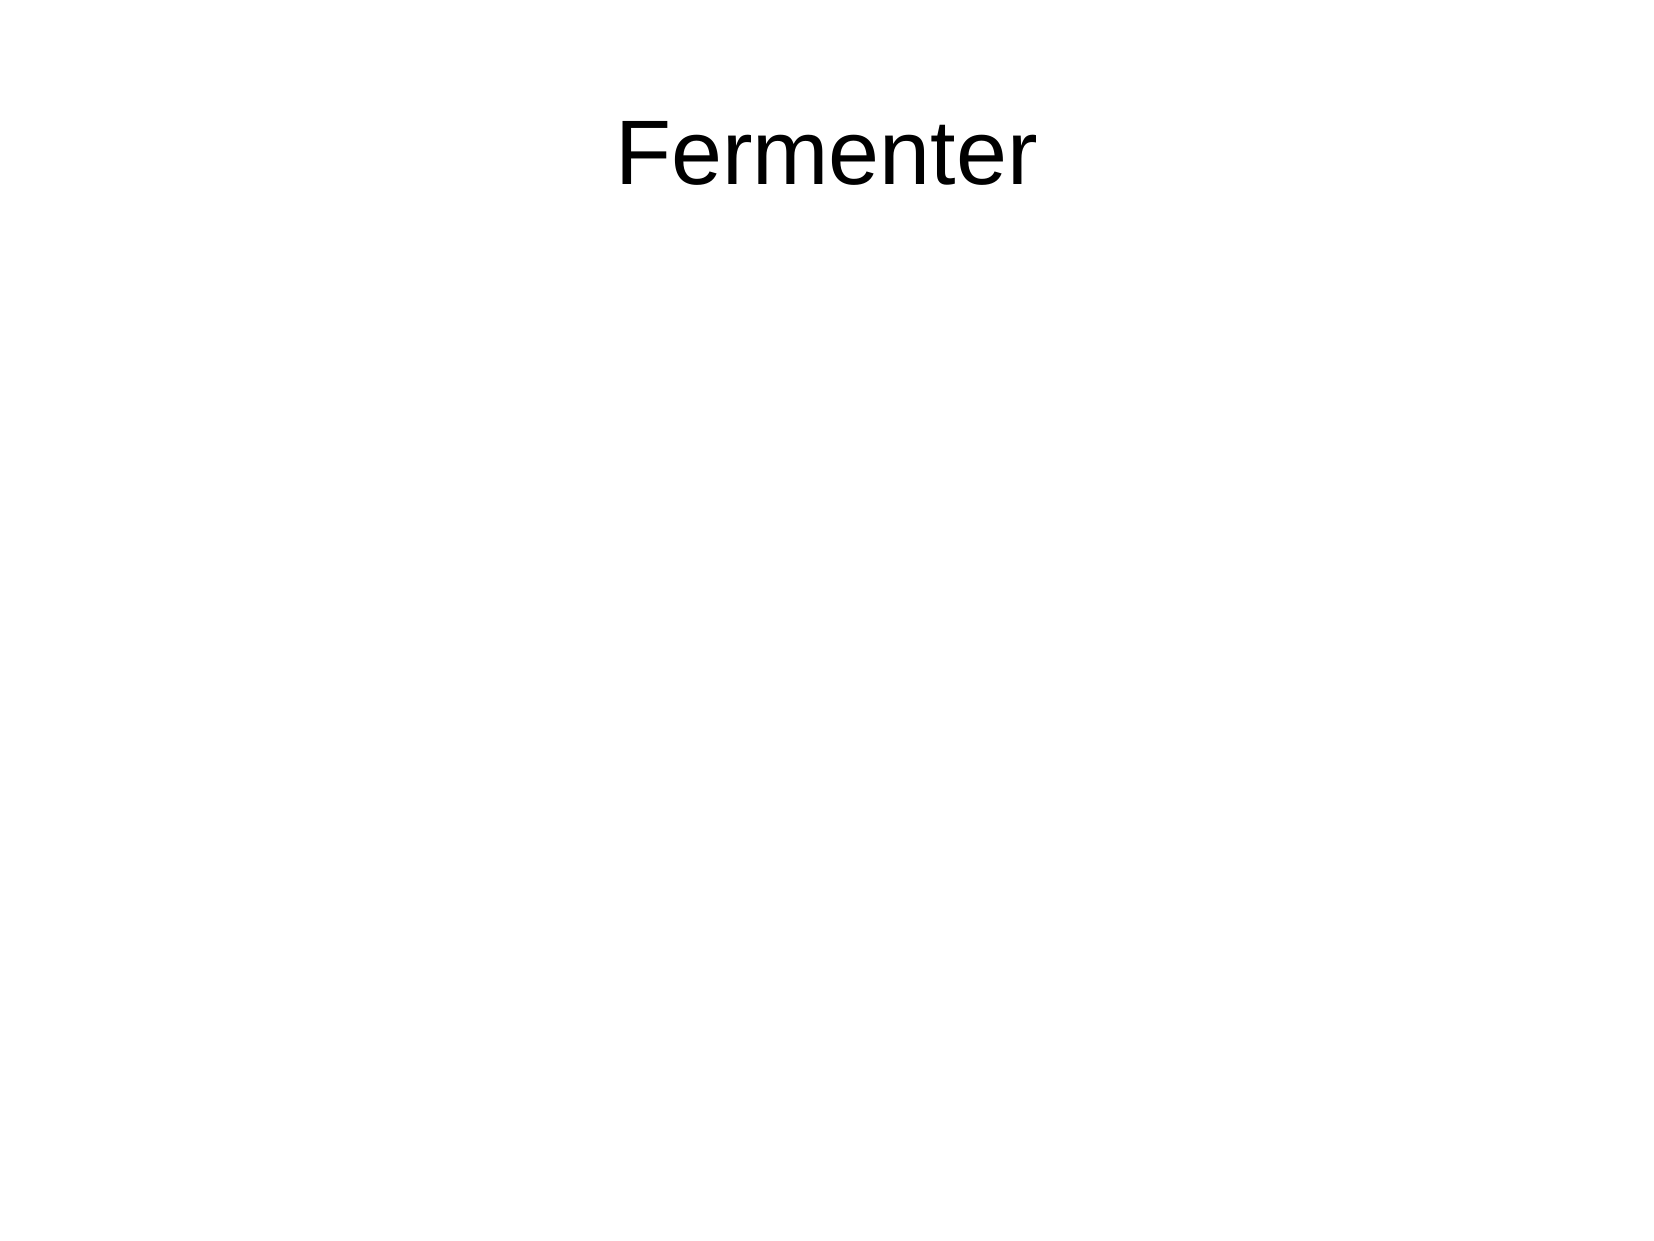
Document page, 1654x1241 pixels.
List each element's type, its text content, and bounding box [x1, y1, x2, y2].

title Fermenter [82, 49, 1571, 257]
